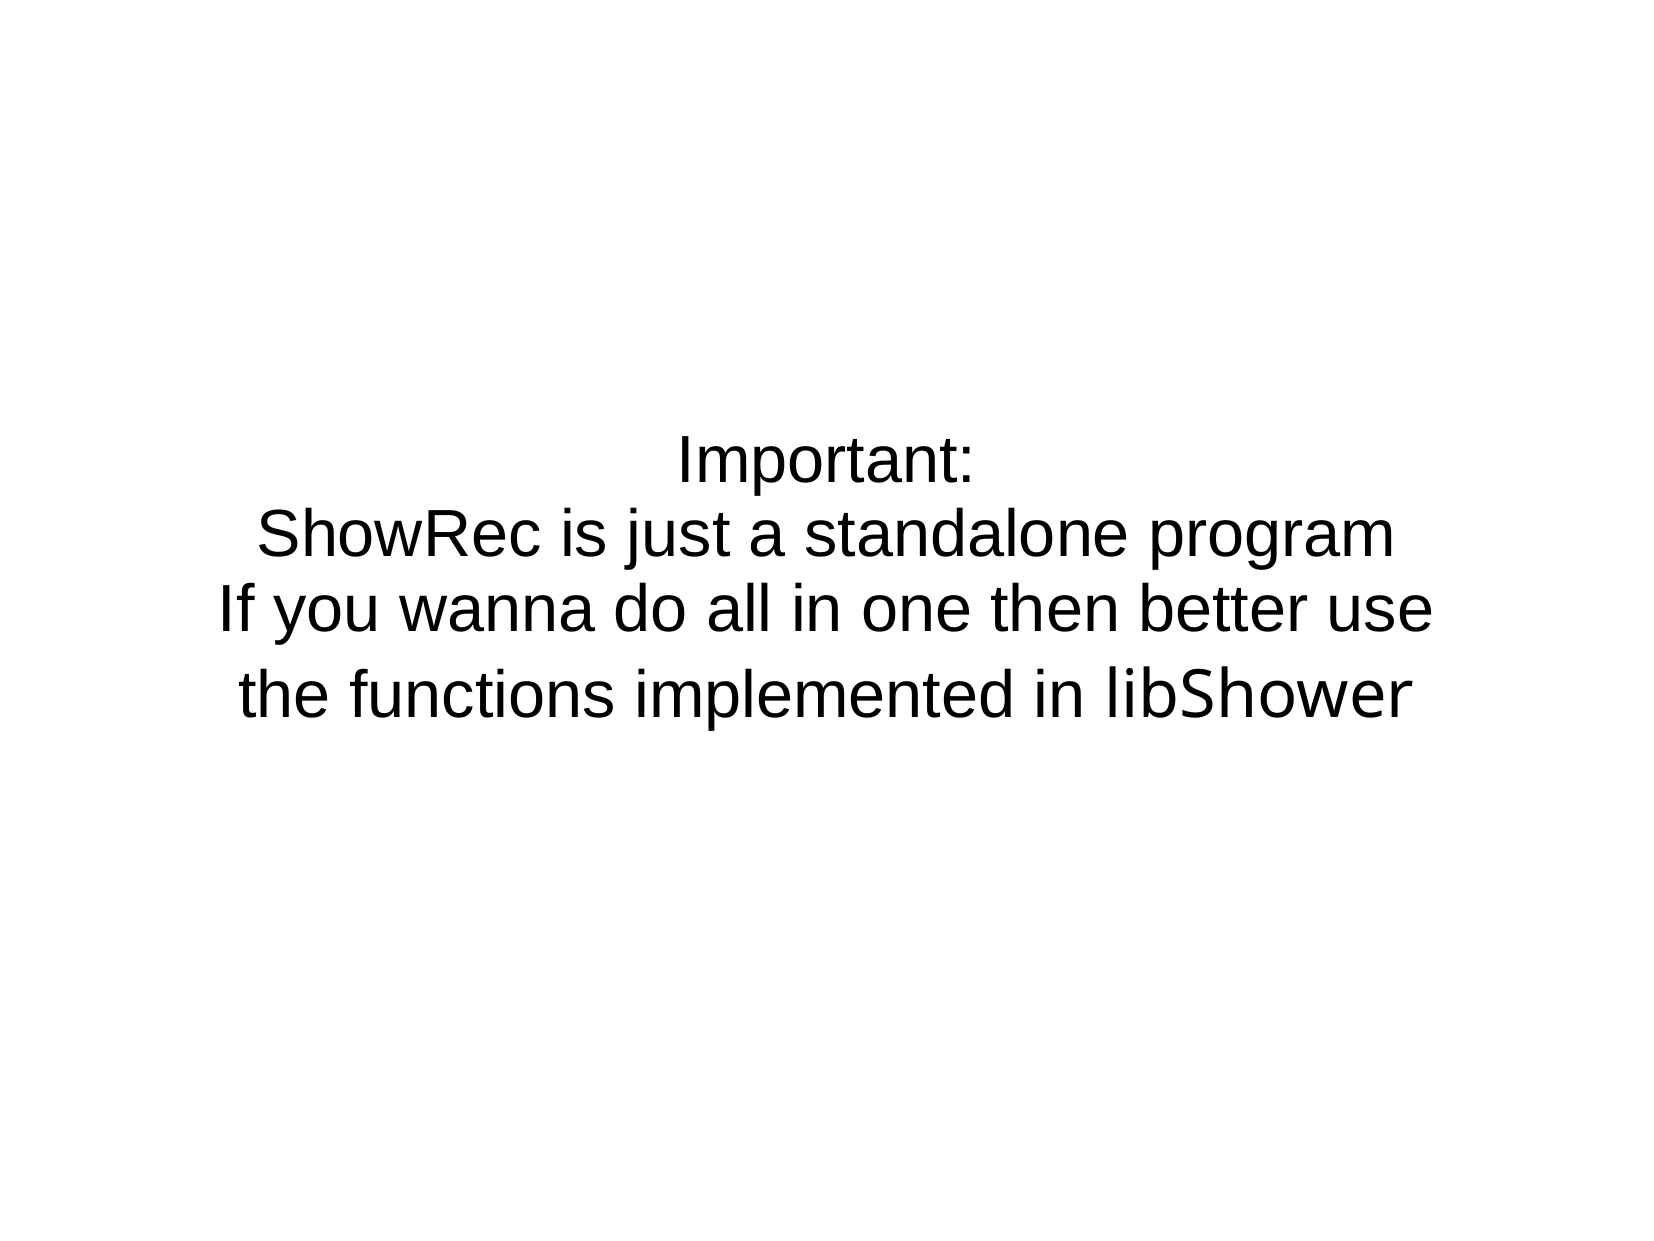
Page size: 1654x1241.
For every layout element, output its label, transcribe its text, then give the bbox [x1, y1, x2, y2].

subtitle Important: ShowRec is just a standalone program If you wanna do all in one then better use the functions implemented in libShower [82, 56, 1571, 1102]
